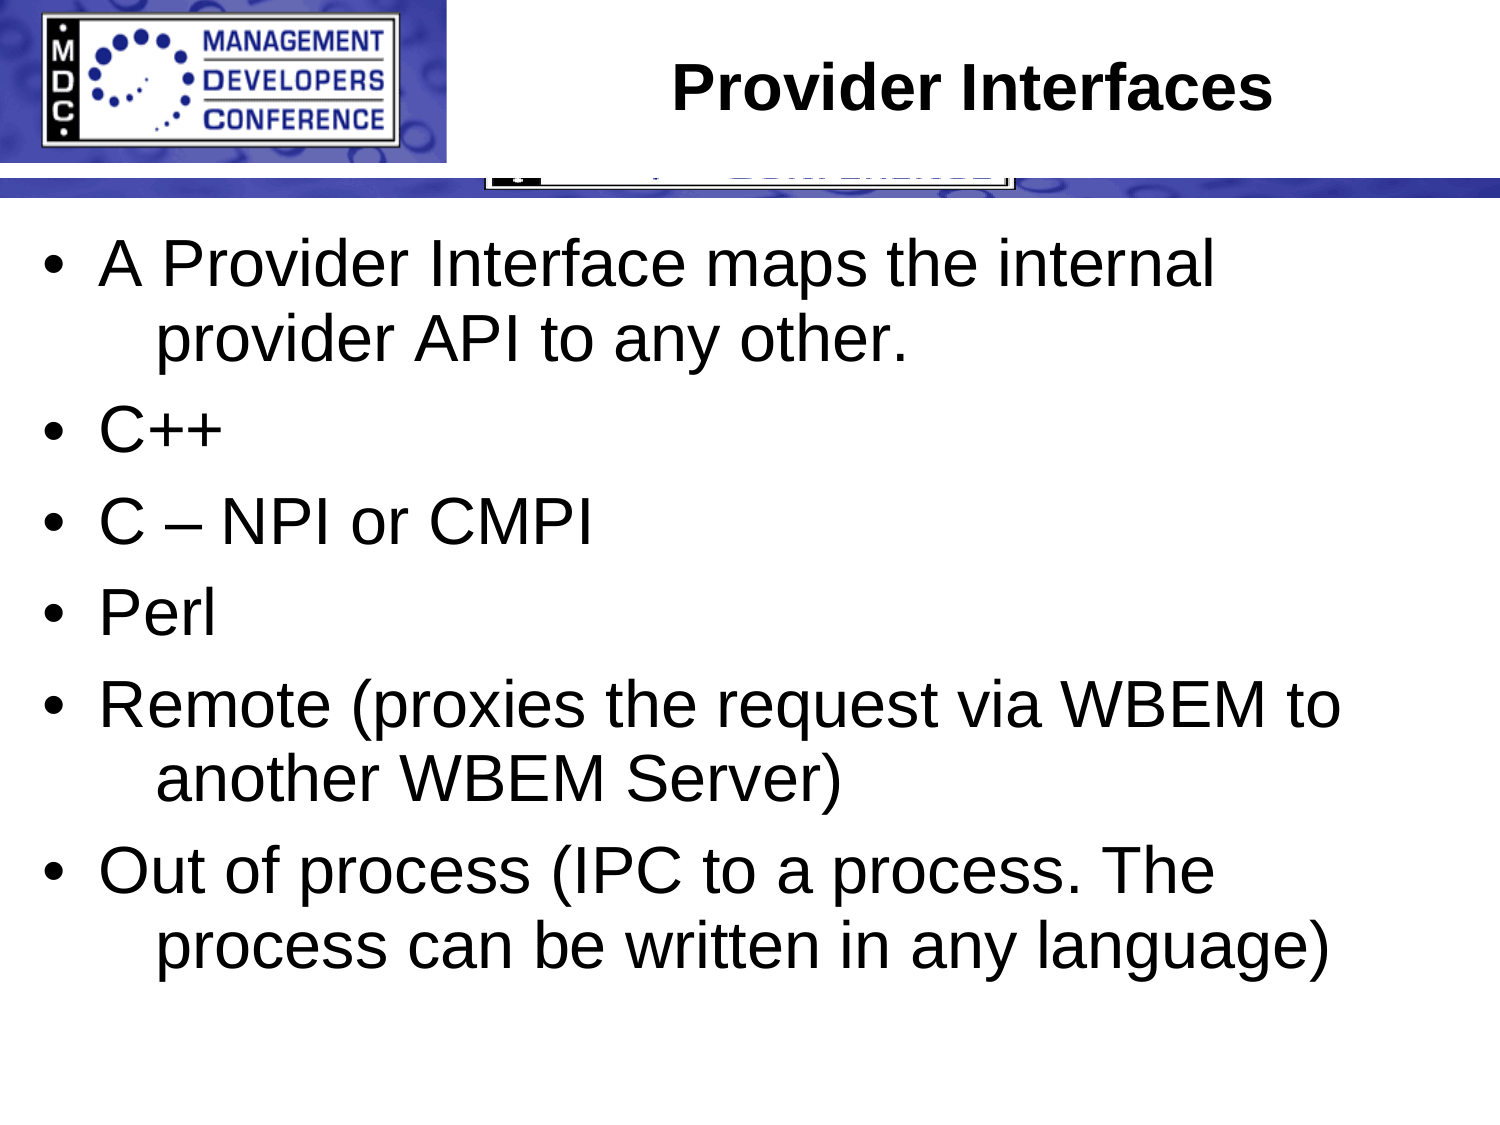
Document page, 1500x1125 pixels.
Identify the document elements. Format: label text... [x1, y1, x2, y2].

picture [0, 0, 447, 163]
picture [0, 178, 1500, 198]
title Provider Interfaces [447, 7, 1500, 169]
list A Provider Interface maps the internal provider API to any other. C++ C – NPI or CMPI Perl Remote (proxies the request via WBEM to another WBEM Server) Out of process (IPC to a process. The process can be written in any language) [42, 226, 1433, 1067]
